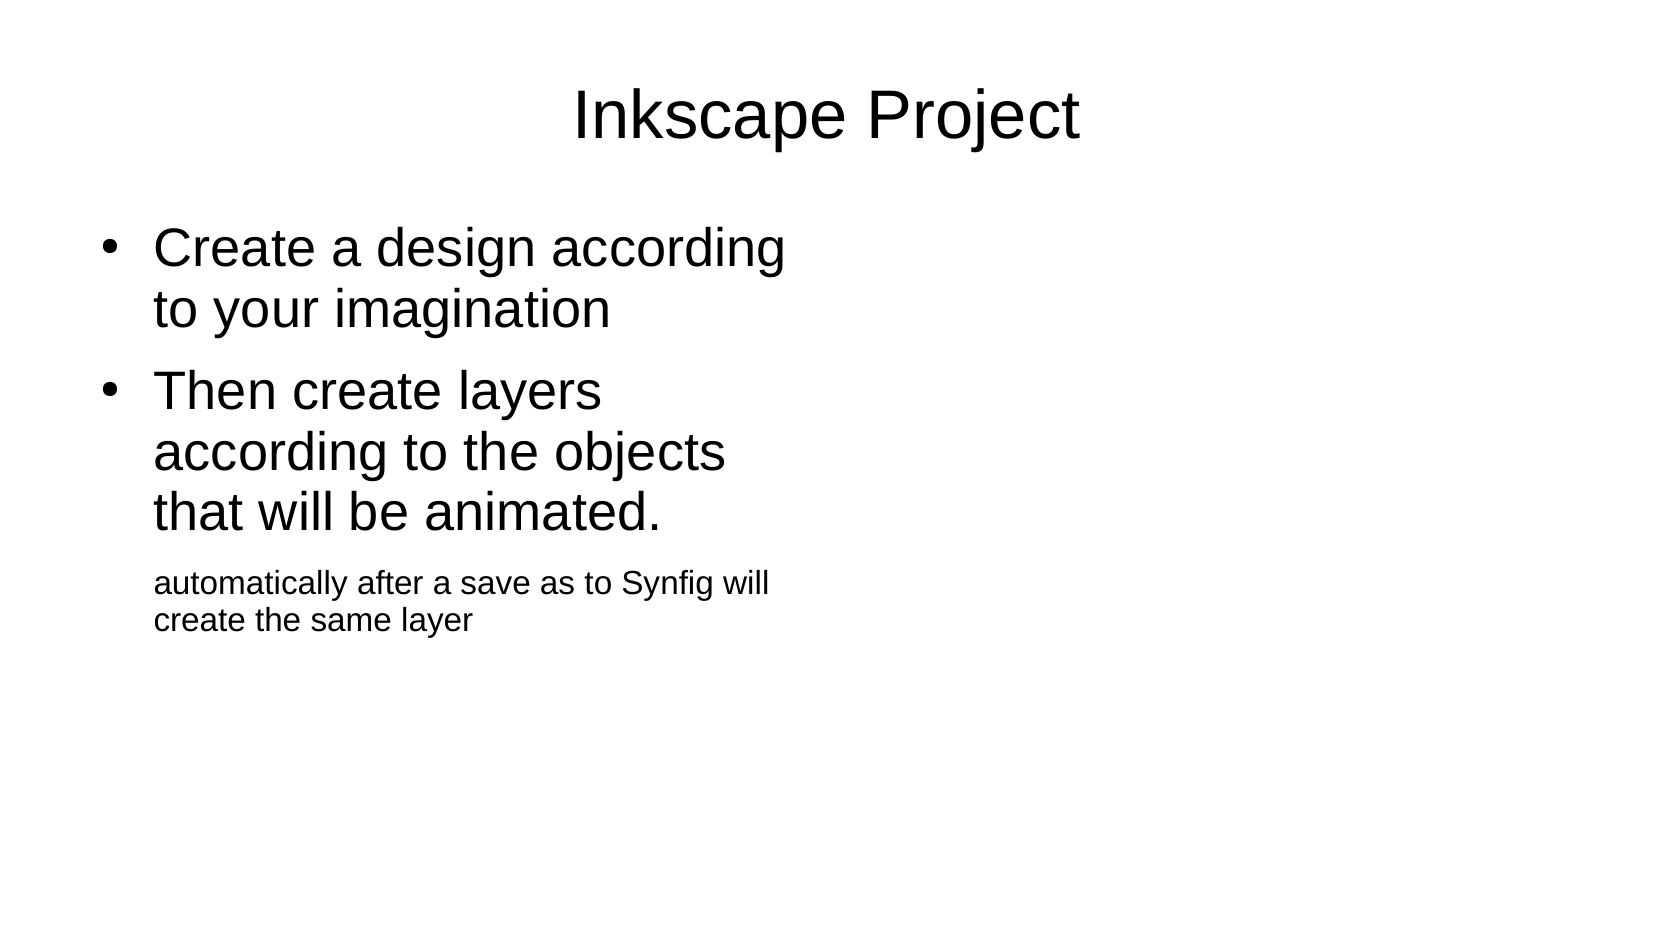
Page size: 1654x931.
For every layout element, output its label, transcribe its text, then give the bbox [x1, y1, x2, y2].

title Inkscape Project [82, 37, 1571, 193]
list Create a design according to your imagination Then create layers according to the objects that will be animated. automatically after a save as to Synfig will create the same layer [82, 217, 809, 758]
